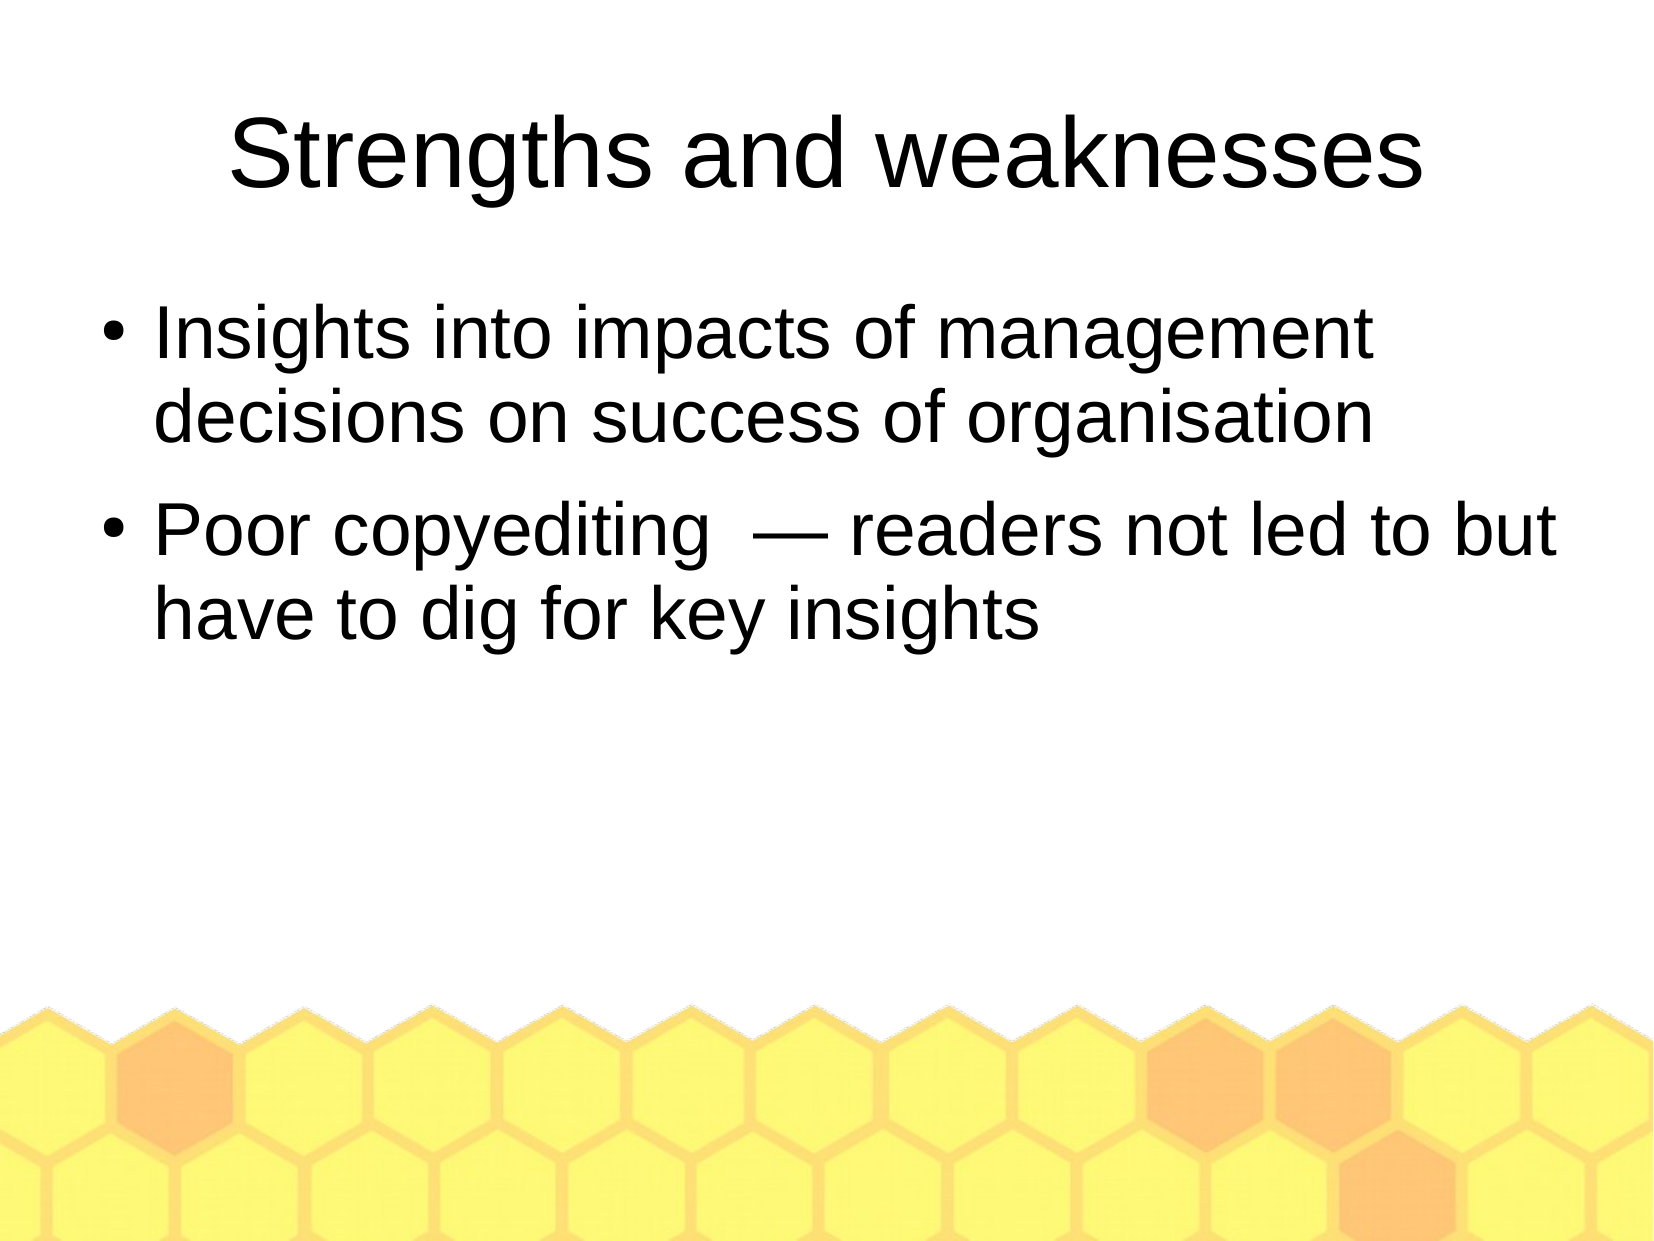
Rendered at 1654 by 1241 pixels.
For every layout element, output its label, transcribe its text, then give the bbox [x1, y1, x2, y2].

list Insights into impacts of management decisions on success of organisation Poor copyediting — readers not led to but have to dig for key insights [82, 290, 1571, 1010]
title Strengths and weaknesses [82, 49, 1571, 257]
picture [0, 1001, 1654, 1241]
